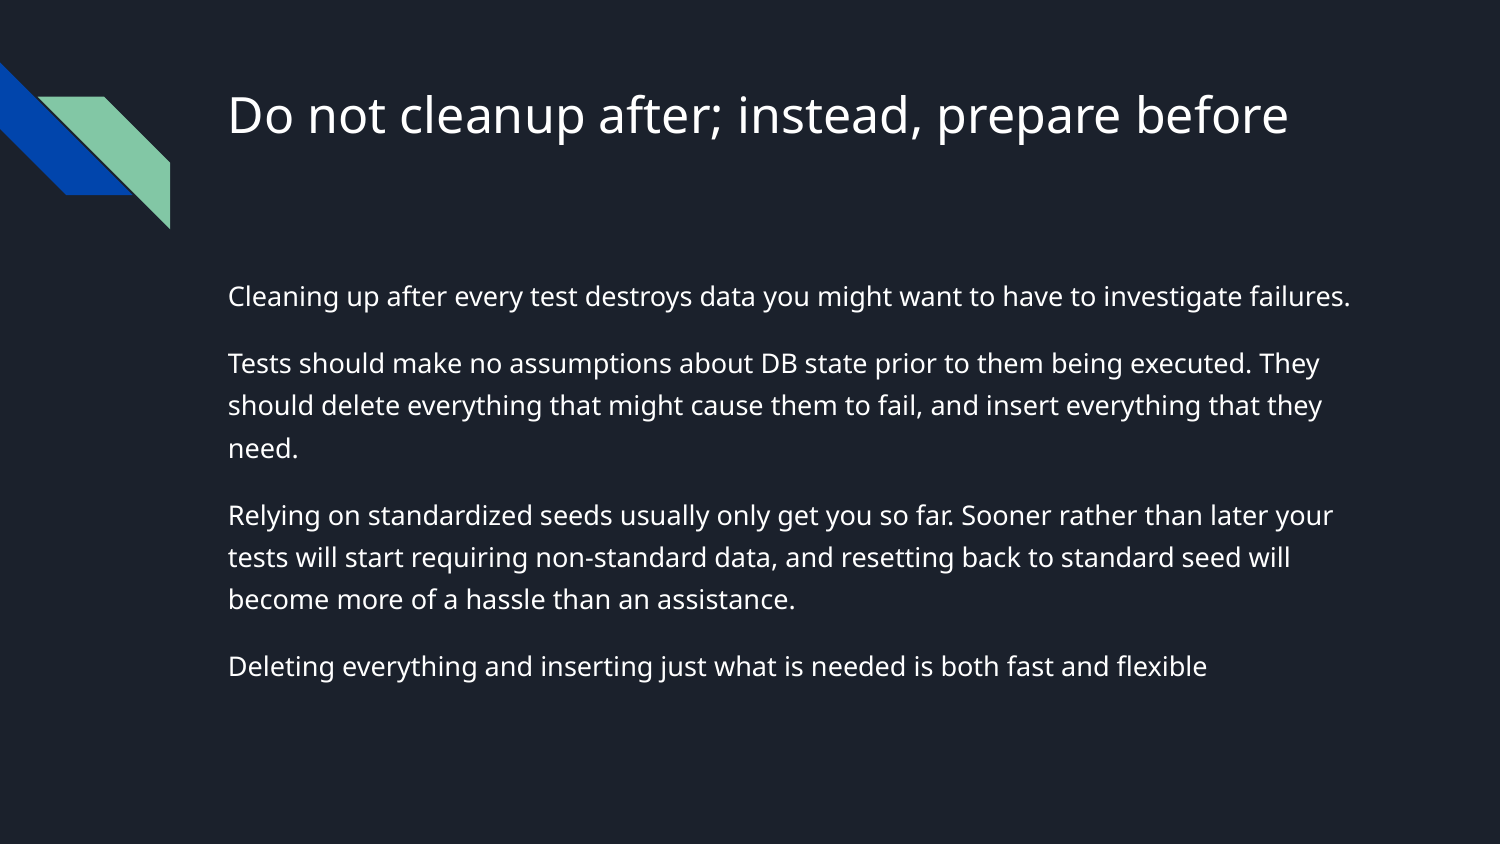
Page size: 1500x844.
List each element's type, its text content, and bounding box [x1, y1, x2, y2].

title Do not cleanup after; instead, prepare before [212, 64, 1368, 215]
list Cleaning up after every test destroys data you might want to have to investigate failures. Tests should make no assumptions about DB state prior to them being executed. They should delete everything that might cause them to fail, and insert everything that they need. Relying on standardized seeds usually only get you so far. Sooner rather than later your tests will start requiring non-standard data, and resetting back to standard seed will become more of a hassle than an assistance. Deleting everything and inserting just what is needed is both fast and flexible [212, 257, 1368, 735]
